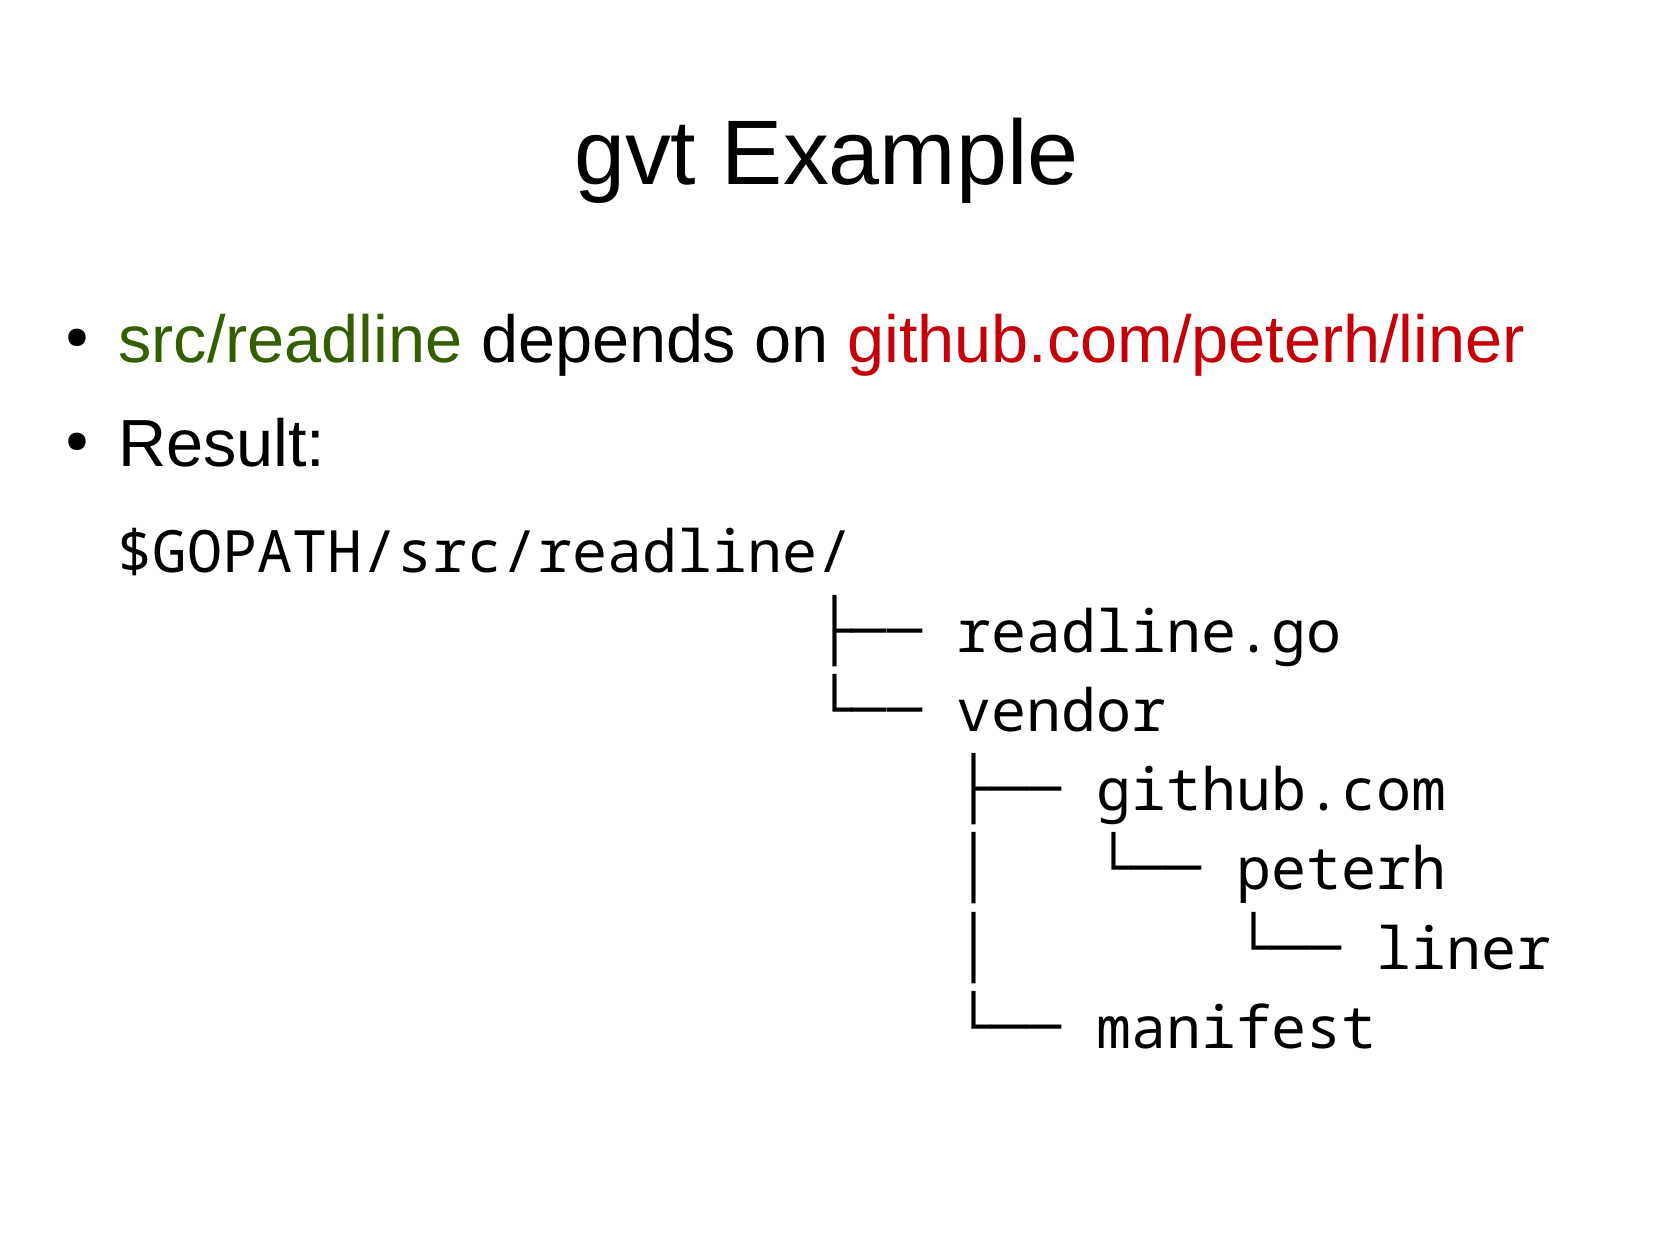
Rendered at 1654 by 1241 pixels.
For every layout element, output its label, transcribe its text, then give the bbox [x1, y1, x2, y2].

list src/readline depends on github.com/peterh/liner Result: $GOPATH/src/readline/ ├── readline.go └── vendor ├── github.com │ └── peterh │ └── liner └── manifest [47, 302, 1642, 1182]
title gvt Example [82, 49, 1571, 257]
